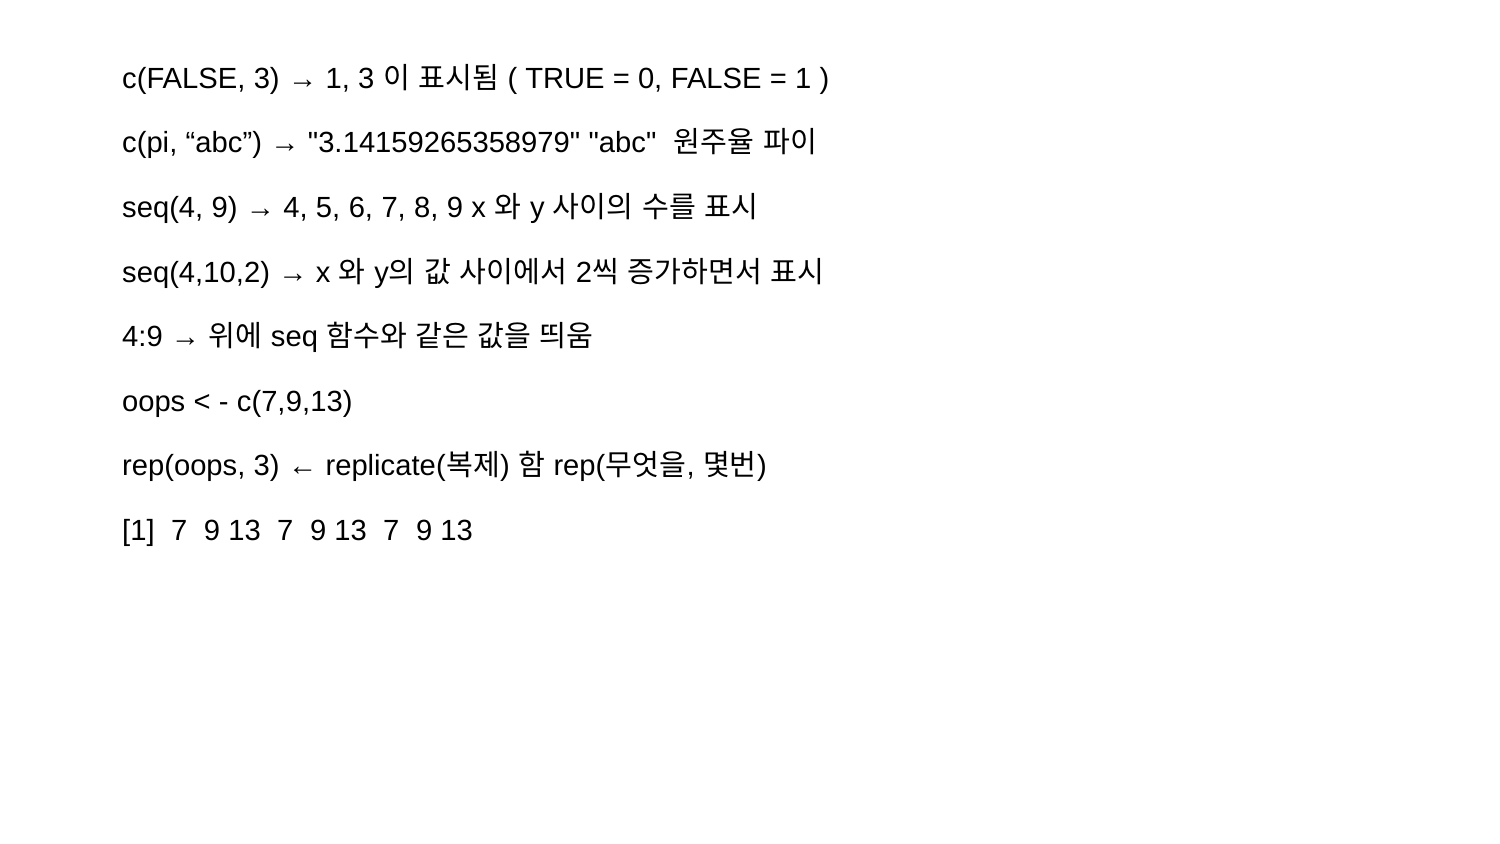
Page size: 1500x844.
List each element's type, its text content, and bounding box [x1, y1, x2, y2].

list c(FALSE, 3) → 1, 3 이 표시됨 ( TRUE = 0, FALSE = 1 ) c(pi, “abc”) → "3.14159265358979" "abc" 원주율 파이 seq(4, 9) → 4, 5, 6, 7, 8, 9 x 와 y 사이의 수를 표시 seq(4,10,2) → x 와 y의 값 사이에서 2씩 증가하면서 표시 4:9 → 위에 seq 함수와 같은 값을 띄움 oops < - c(7,9,13) rep(oops, 3) ← replicate(복제) 함 rep(무엇을, 몇번) [1] 7 9 13 7 9 13 7 9 13 [51, 59, 1449, 750]
